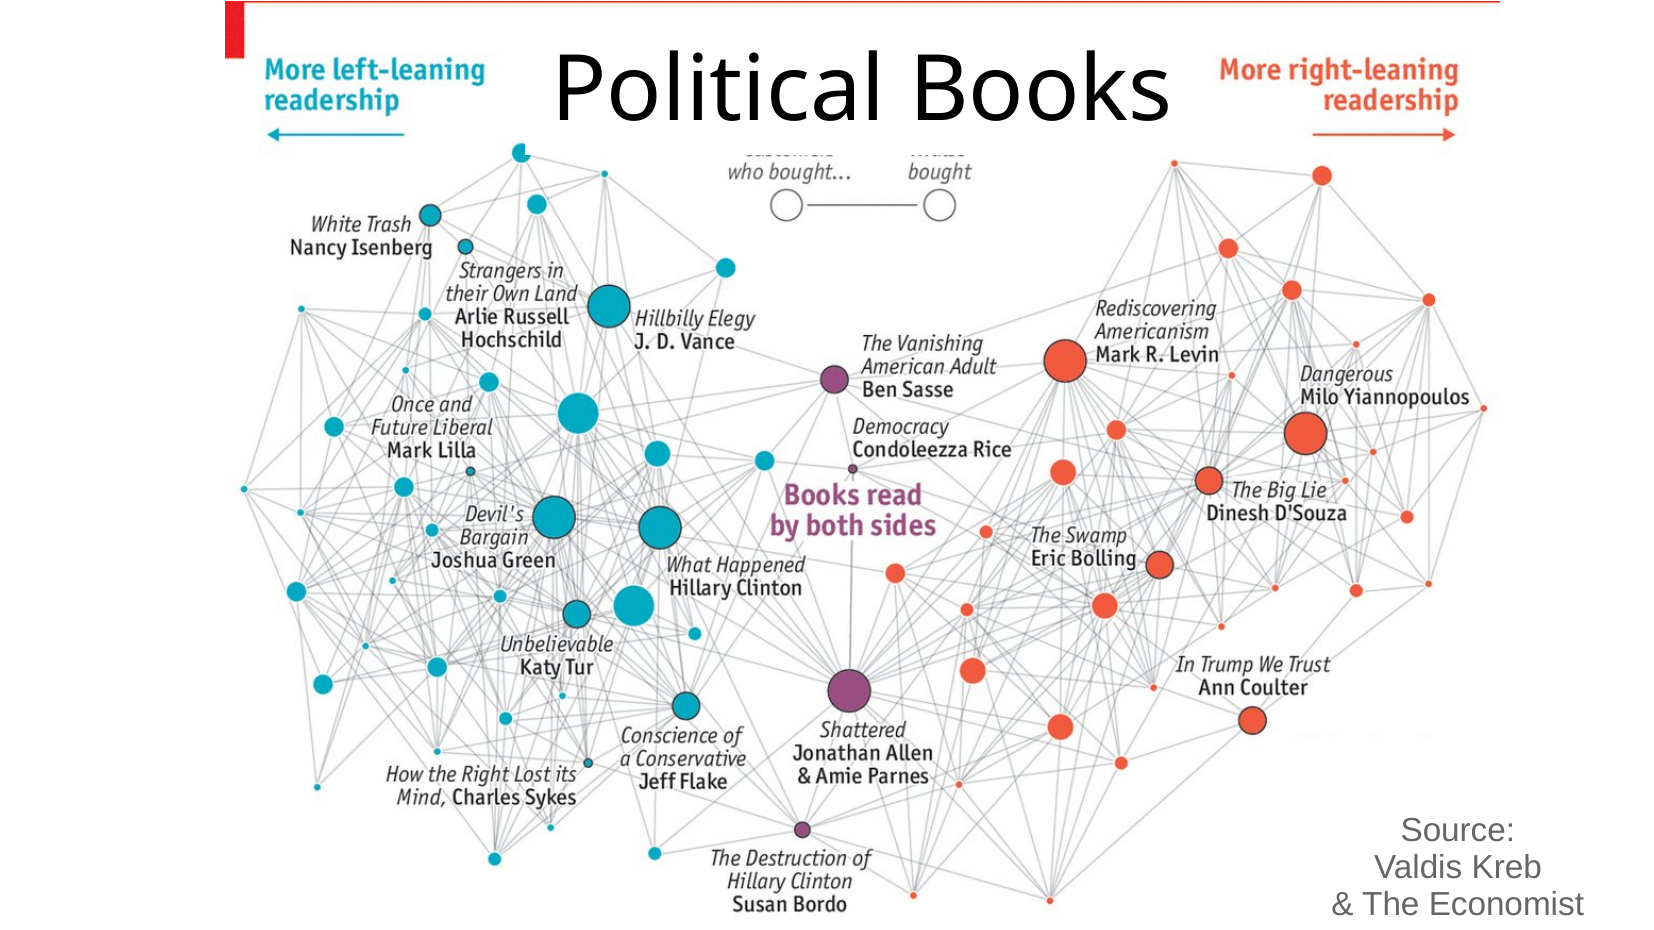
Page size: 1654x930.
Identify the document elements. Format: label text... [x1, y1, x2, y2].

text_box Source: Valdis Kreb & The Economist [1263, 737, 1653, 930]
picture [225, 1, 1501, 930]
text_box Political Books [525, 15, 1201, 133]
